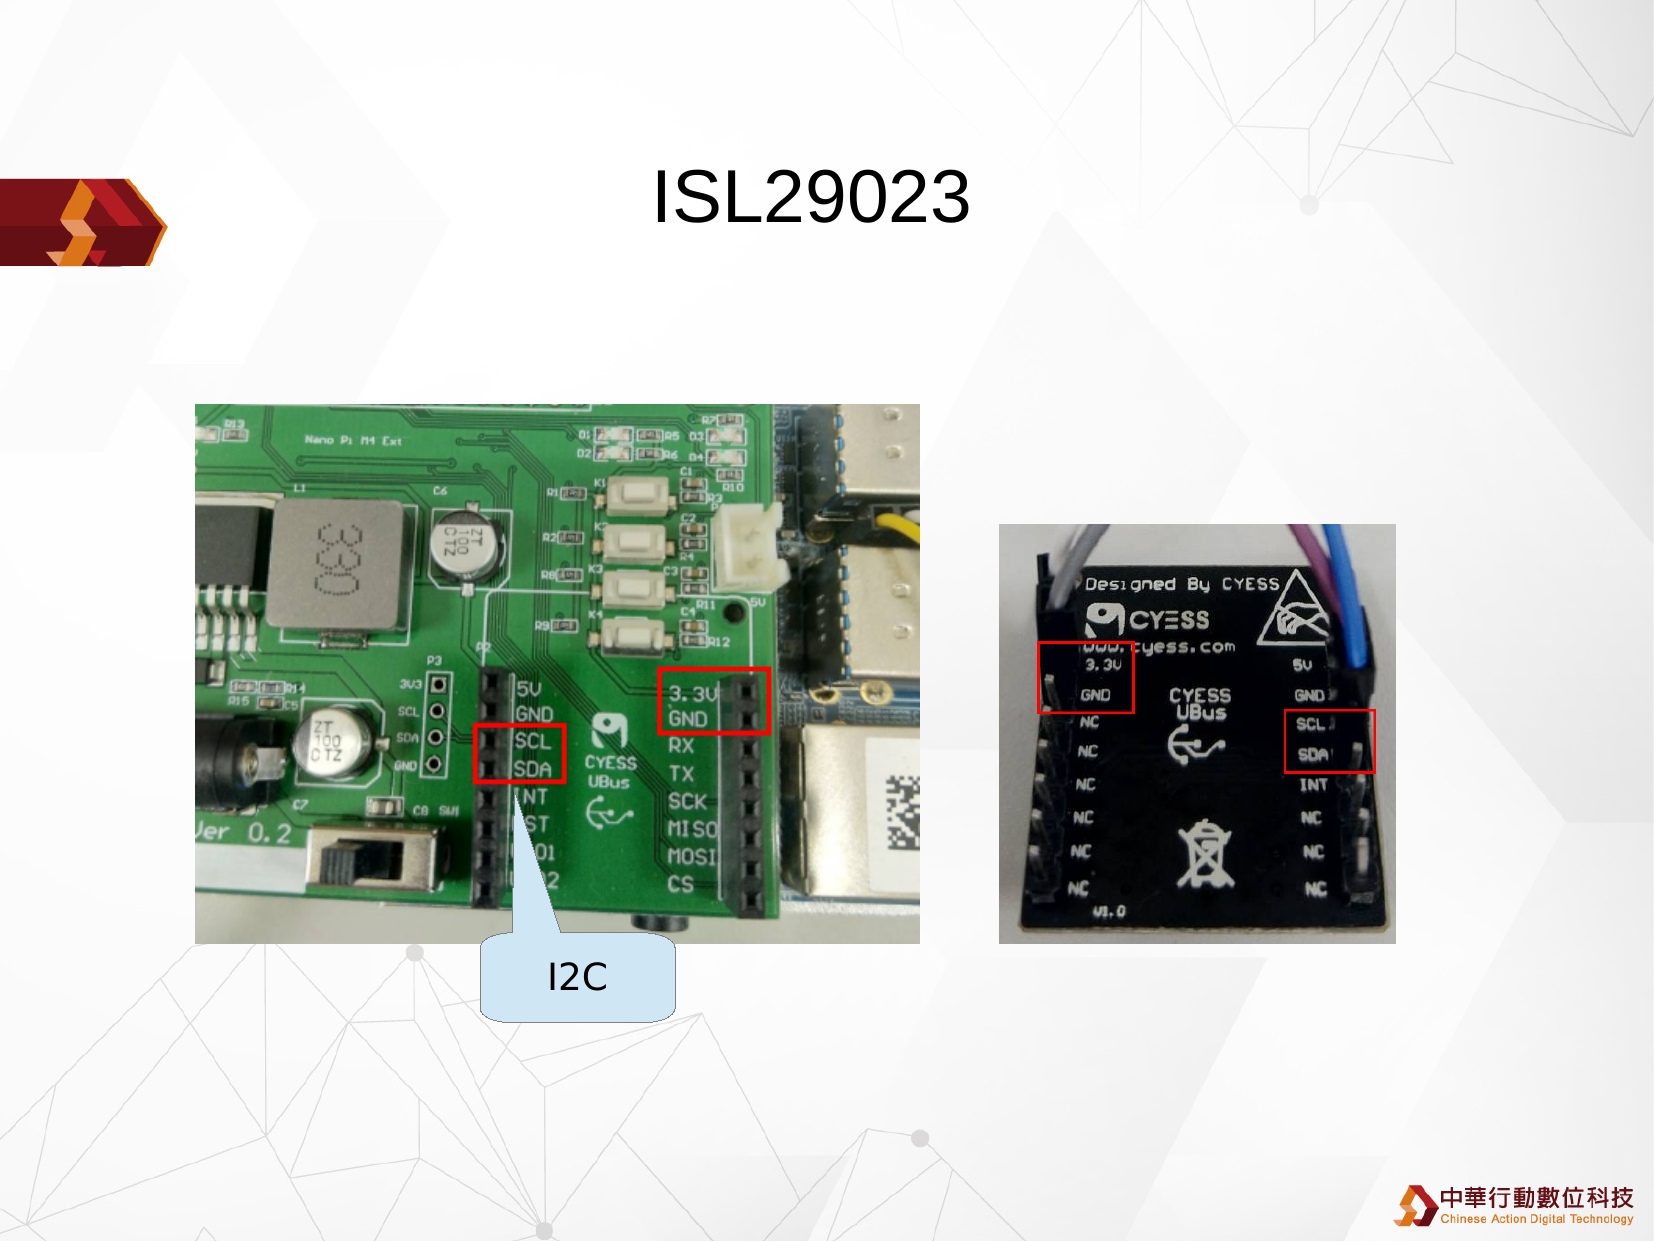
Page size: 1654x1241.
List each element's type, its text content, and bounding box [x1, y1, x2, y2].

picture [0, 0, 1654, 1241]
text_box I2C [480, 789, 676, 1023]
title ISL29023 [118, 112, 1506, 281]
